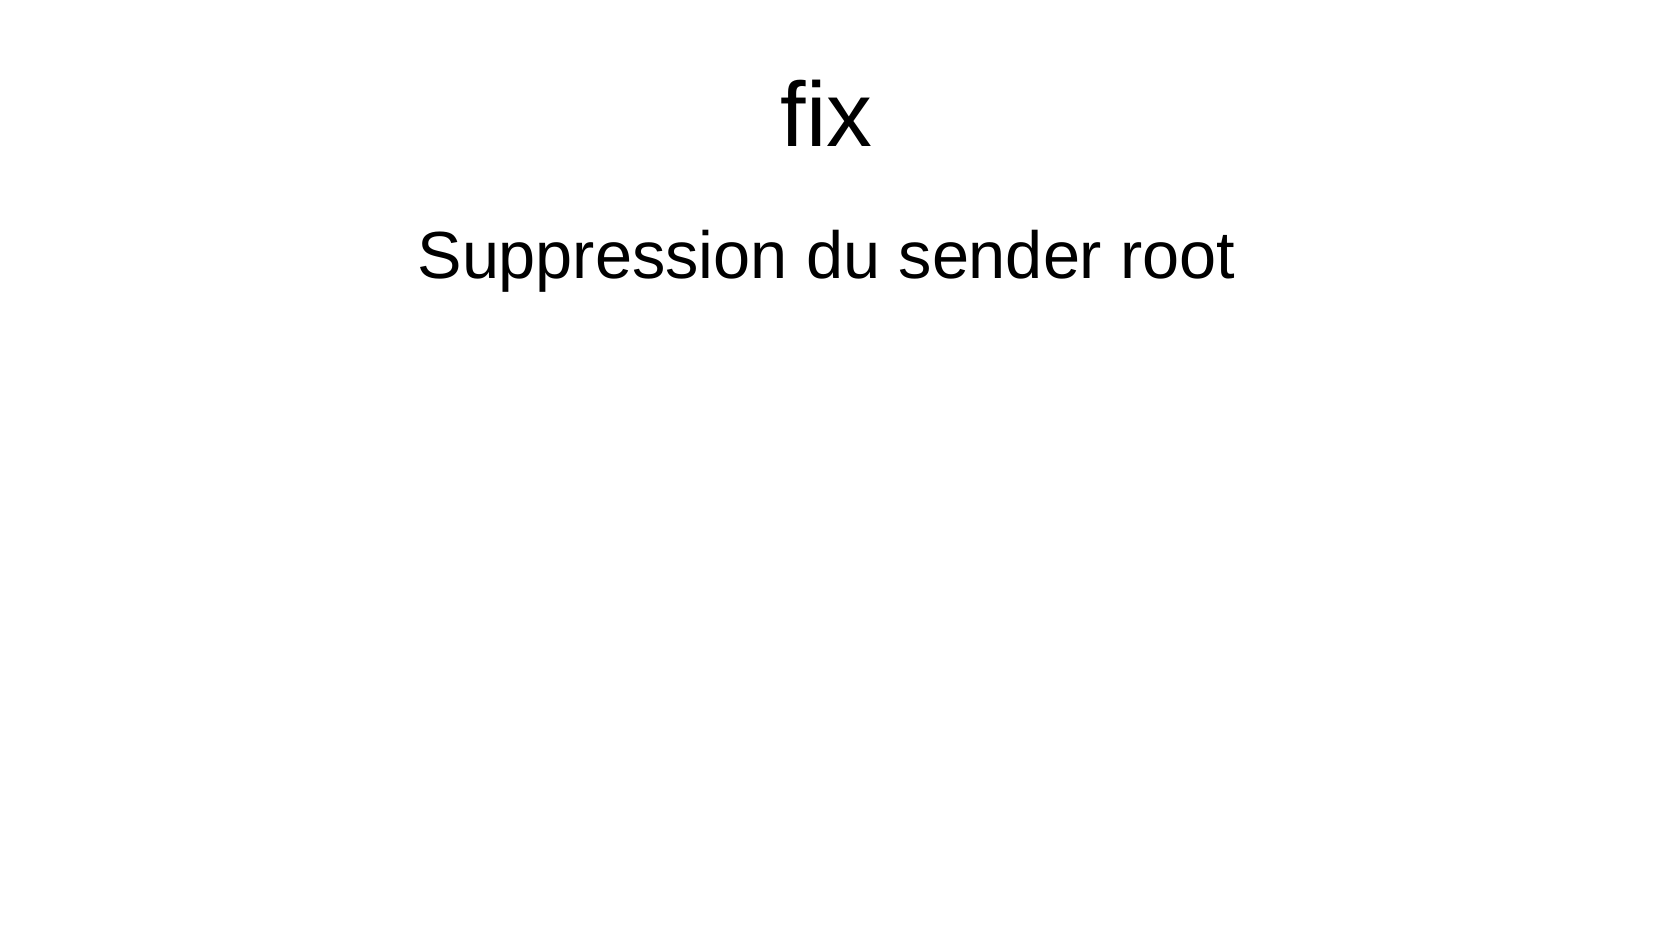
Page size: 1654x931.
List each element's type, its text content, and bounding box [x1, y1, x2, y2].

subtitle Suppression du sender root [82, 217, 1571, 758]
title fix [82, 37, 1571, 193]
